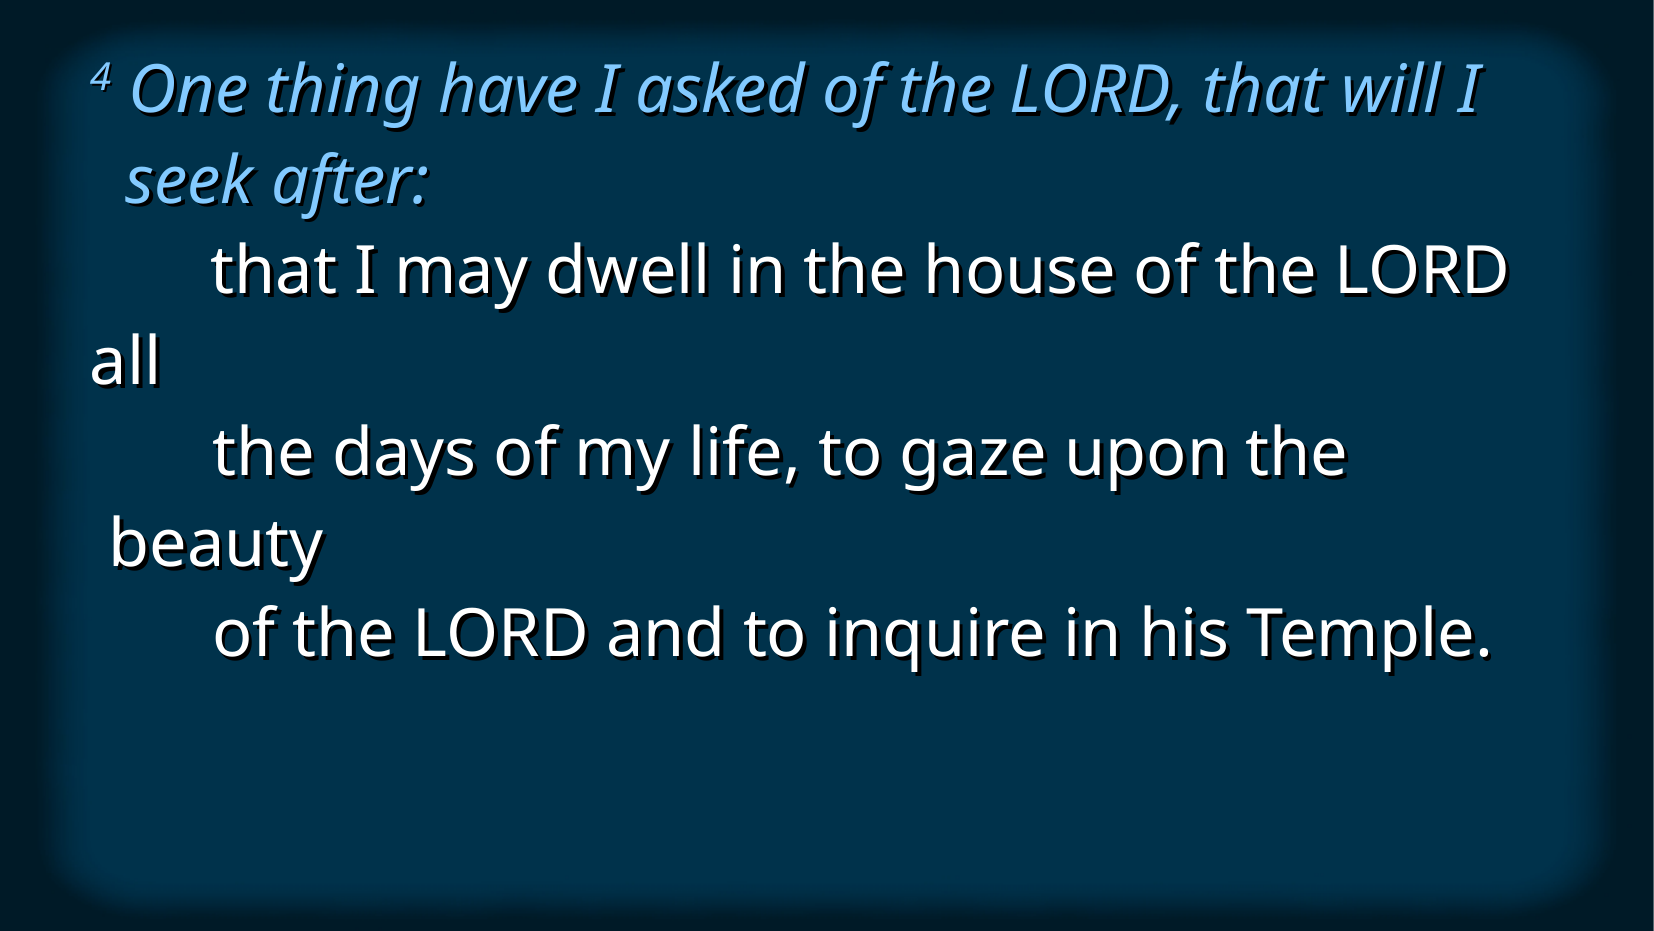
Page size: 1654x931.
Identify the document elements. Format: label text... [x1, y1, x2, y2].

text_box 4 One thing have I asked of the LORD, that will I seek after: that I may dwell in the house of the LORD all the days of my life, to gaze upon the beauty of the LORD and to inquire in his Temple. [75, 33, 1576, 511]
picture [0, 0, 1654, 931]
